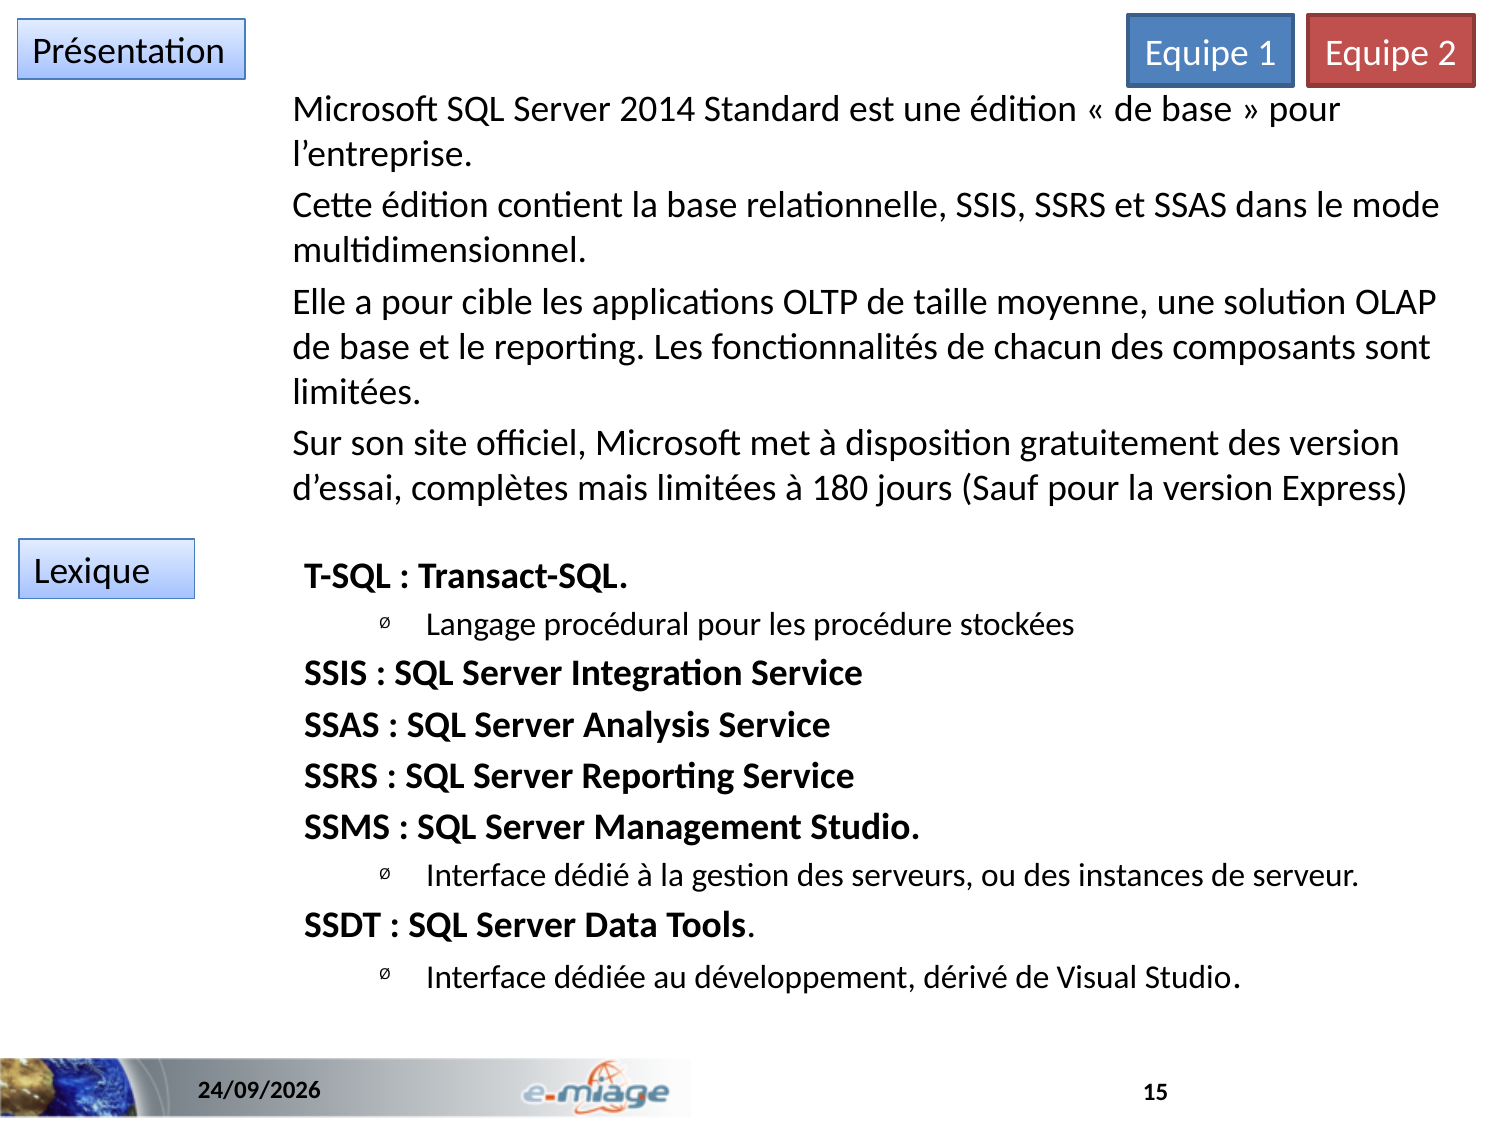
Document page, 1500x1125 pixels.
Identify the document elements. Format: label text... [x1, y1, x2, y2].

text_box Lexique [18, 538, 195, 599]
text_box T-SQL : Transact-SQL. Langage procédural pour les procédure stockées SSIS : SQL Server Integration Service SSAS : SQL Server Analysis Service SSRS : SQL Server Reporting Service SSMS : SQL Server Management Studio. Interface dédié à la gestion des serveurs, ou des instances de serveur. SSDT : SQL Server Data Tools. Interface dédiée au développement, dérivé de Visual Studio. [289, 543, 1482, 1004]
text_box Présentation [17, 19, 245, 79]
picture [0, 1058, 691, 1118]
text_box Equipe 2 [1308, 14, 1474, 86]
text_box Microsoft SQL Server 2014 Standard est une édition « de base » pour l’entreprise. Cette édition contient la base relationnelle, SSIS, SSRS et SSAS dans le mode multidimensionnel. Elle a pour cible les applications OLTP de taille moyenne, une solution OLAP de base et le reporting. Les fonctionnalités de chacun des composants sont limitées. Sur son site officiel, Microsoft met à disposition gratuitement des version d’essai, complètes mais limitées à 180 jours (Sauf pour la version Express) [277, 76, 1482, 516]
text_box Equipe 1 [1127, 14, 1294, 86]
